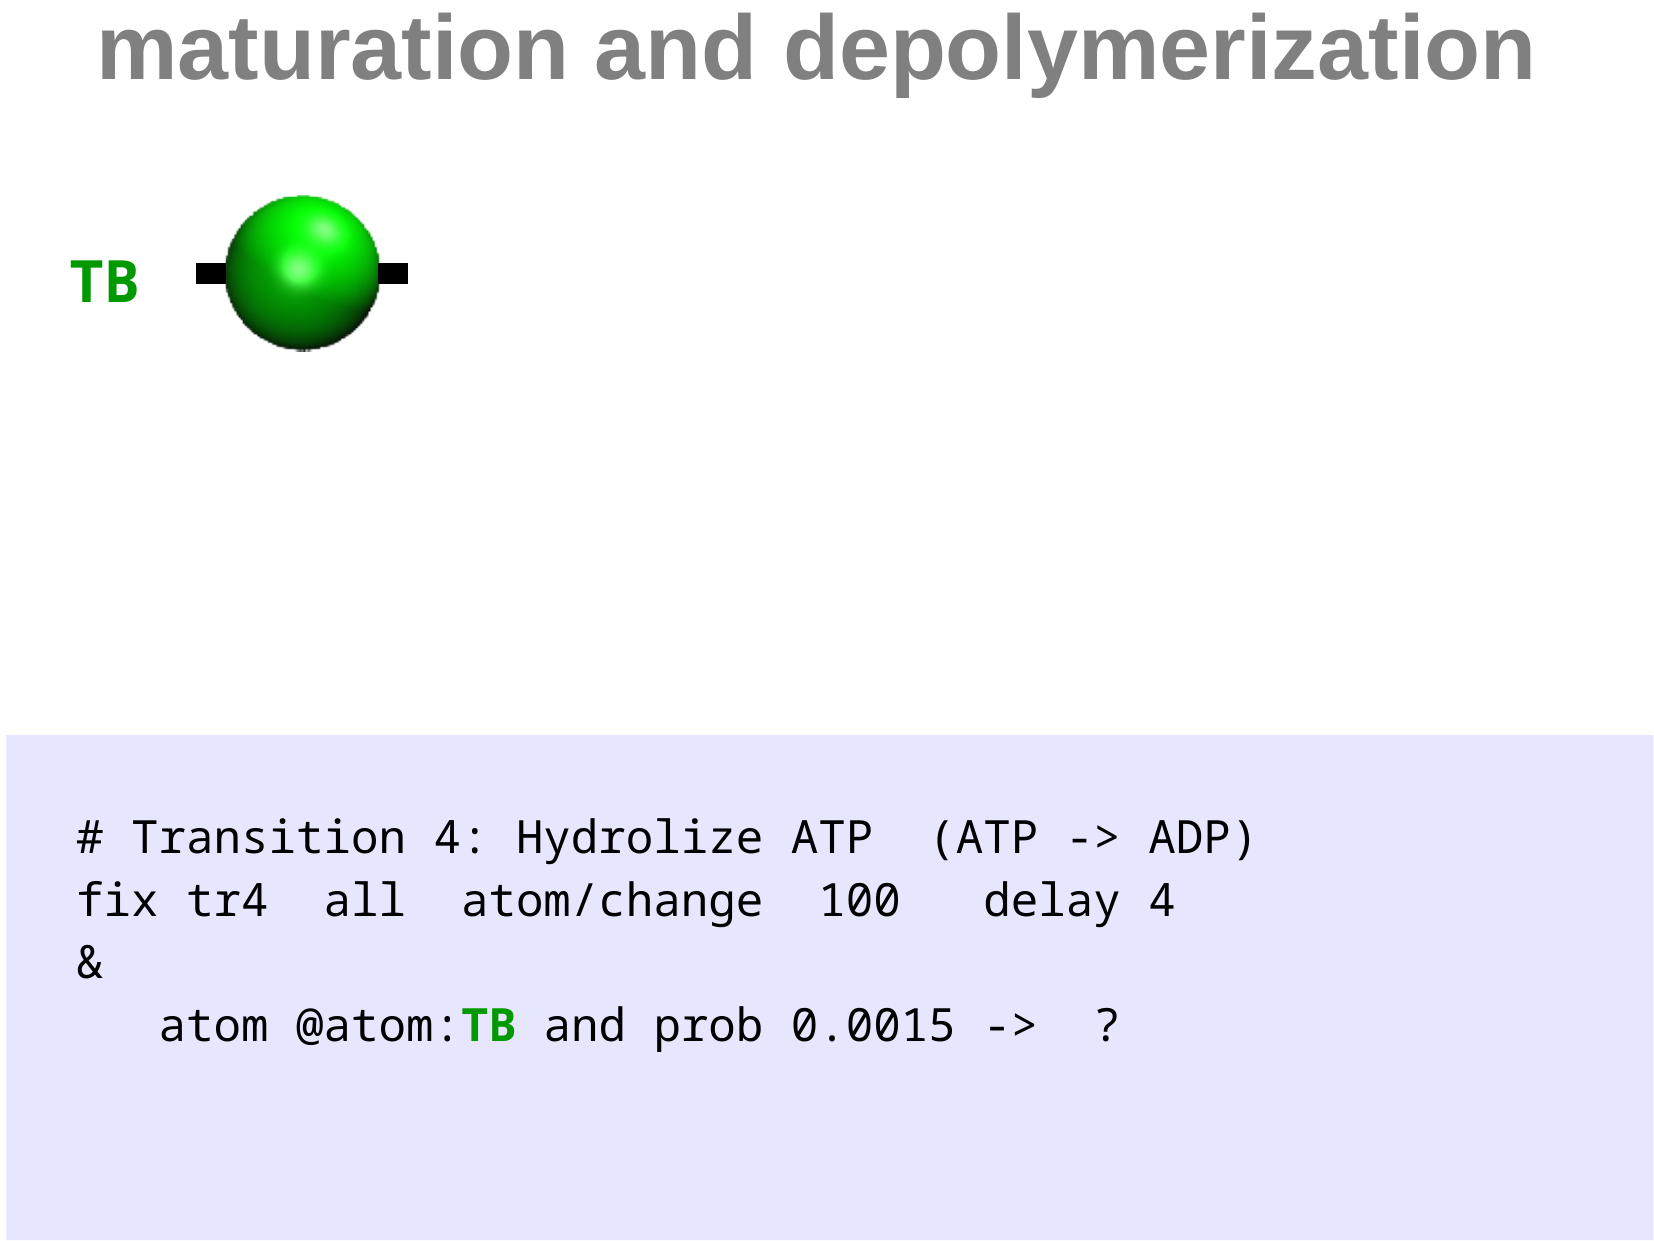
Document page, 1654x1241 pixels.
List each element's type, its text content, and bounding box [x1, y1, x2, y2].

text_box maturation and depolymerization [0, 0, 1635, 140]
text_box TB [0, 232, 211, 306]
picture [224, 195, 382, 352]
text_box # Transition 4: Hydrolize ATP (ATP -> ADP) fix tr4 all atom/change 100 delay 4 & atom @atom:TB and prob 0.0015 -> ? [6, 735, 1654, 1241]
